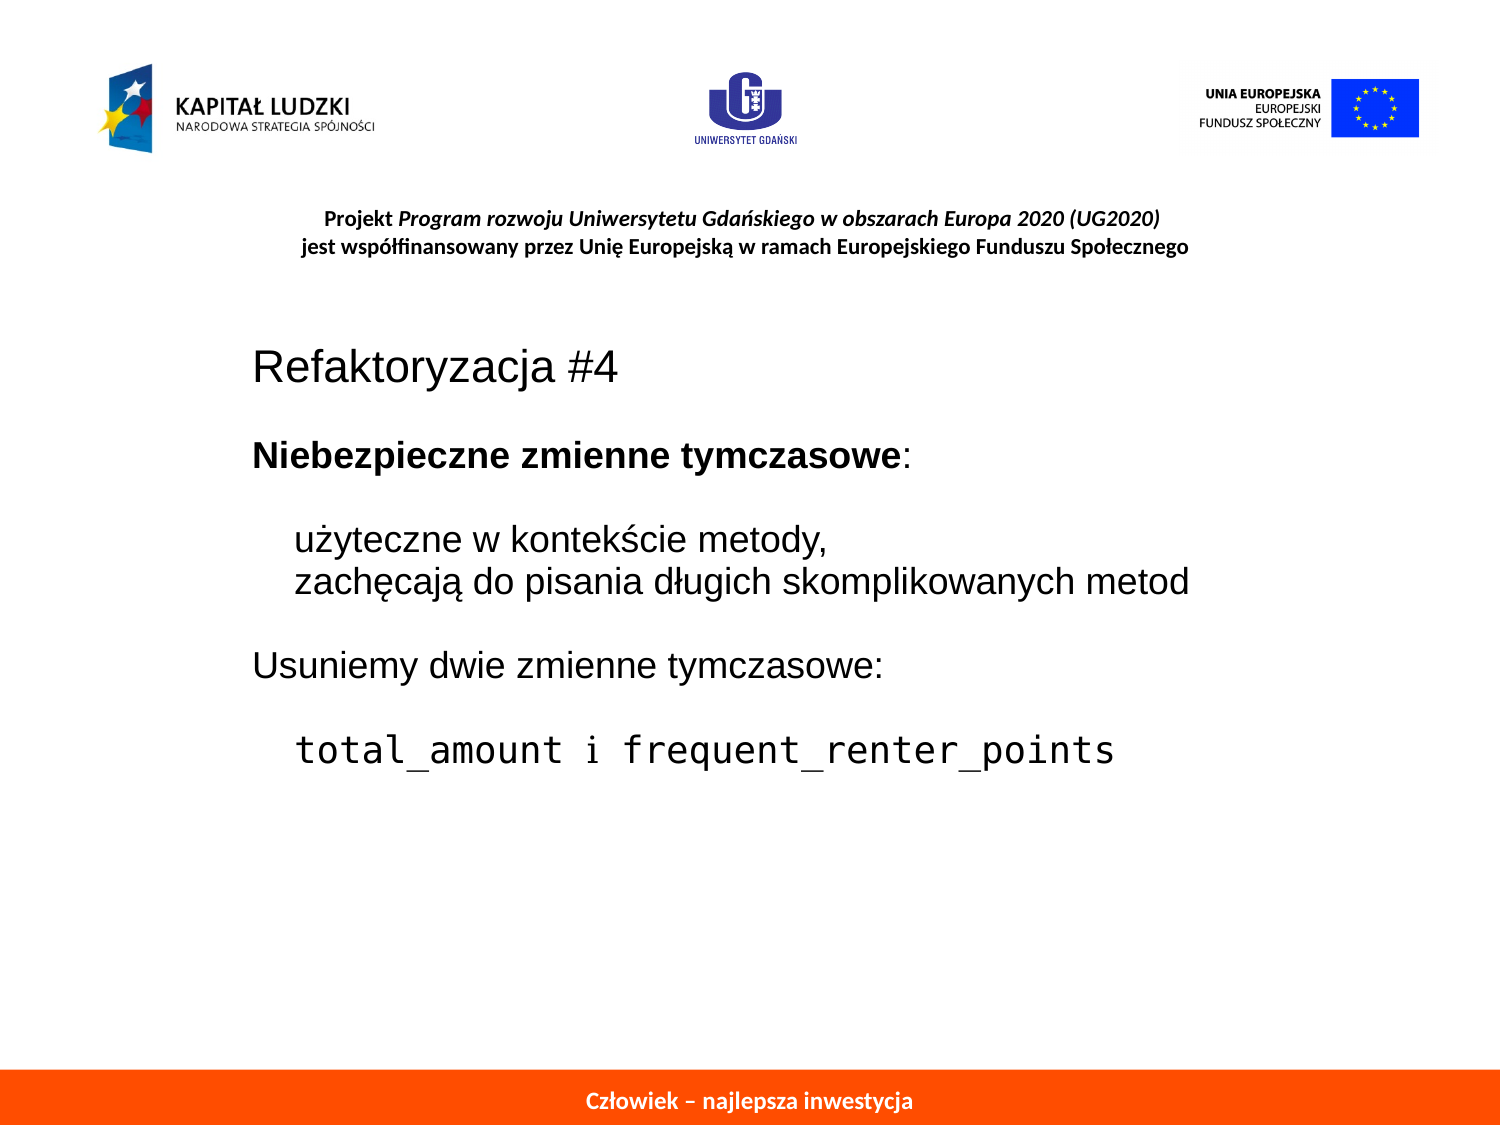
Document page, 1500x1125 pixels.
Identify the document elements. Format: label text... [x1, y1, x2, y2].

text_box Refaktoryzacja #4 Niebezpieczne zmienne tymczasowe: użyteczne w kontekście metody, zachęcają do pisania długich skomplikowanych metod Usuniemy dwie zmienne tymczasowe: total_amount i frequent_renter_points [237, 334, 1205, 780]
picture [1179, 60, 1439, 156]
text_box Projekt Program rozwoju Uniwersytetu Gdańskiego w obszarach Europa 2020 (UG2020) jest współfinansowany przez Unię Europejską w ramach Europejskiego Funduszu Społecznego [53, 196, 1439, 267]
picture [692, 69, 800, 147]
picture [53, 19, 418, 196]
footer Człowiek – najlepsza inwestycja [0, 1069, 1500, 1125]
